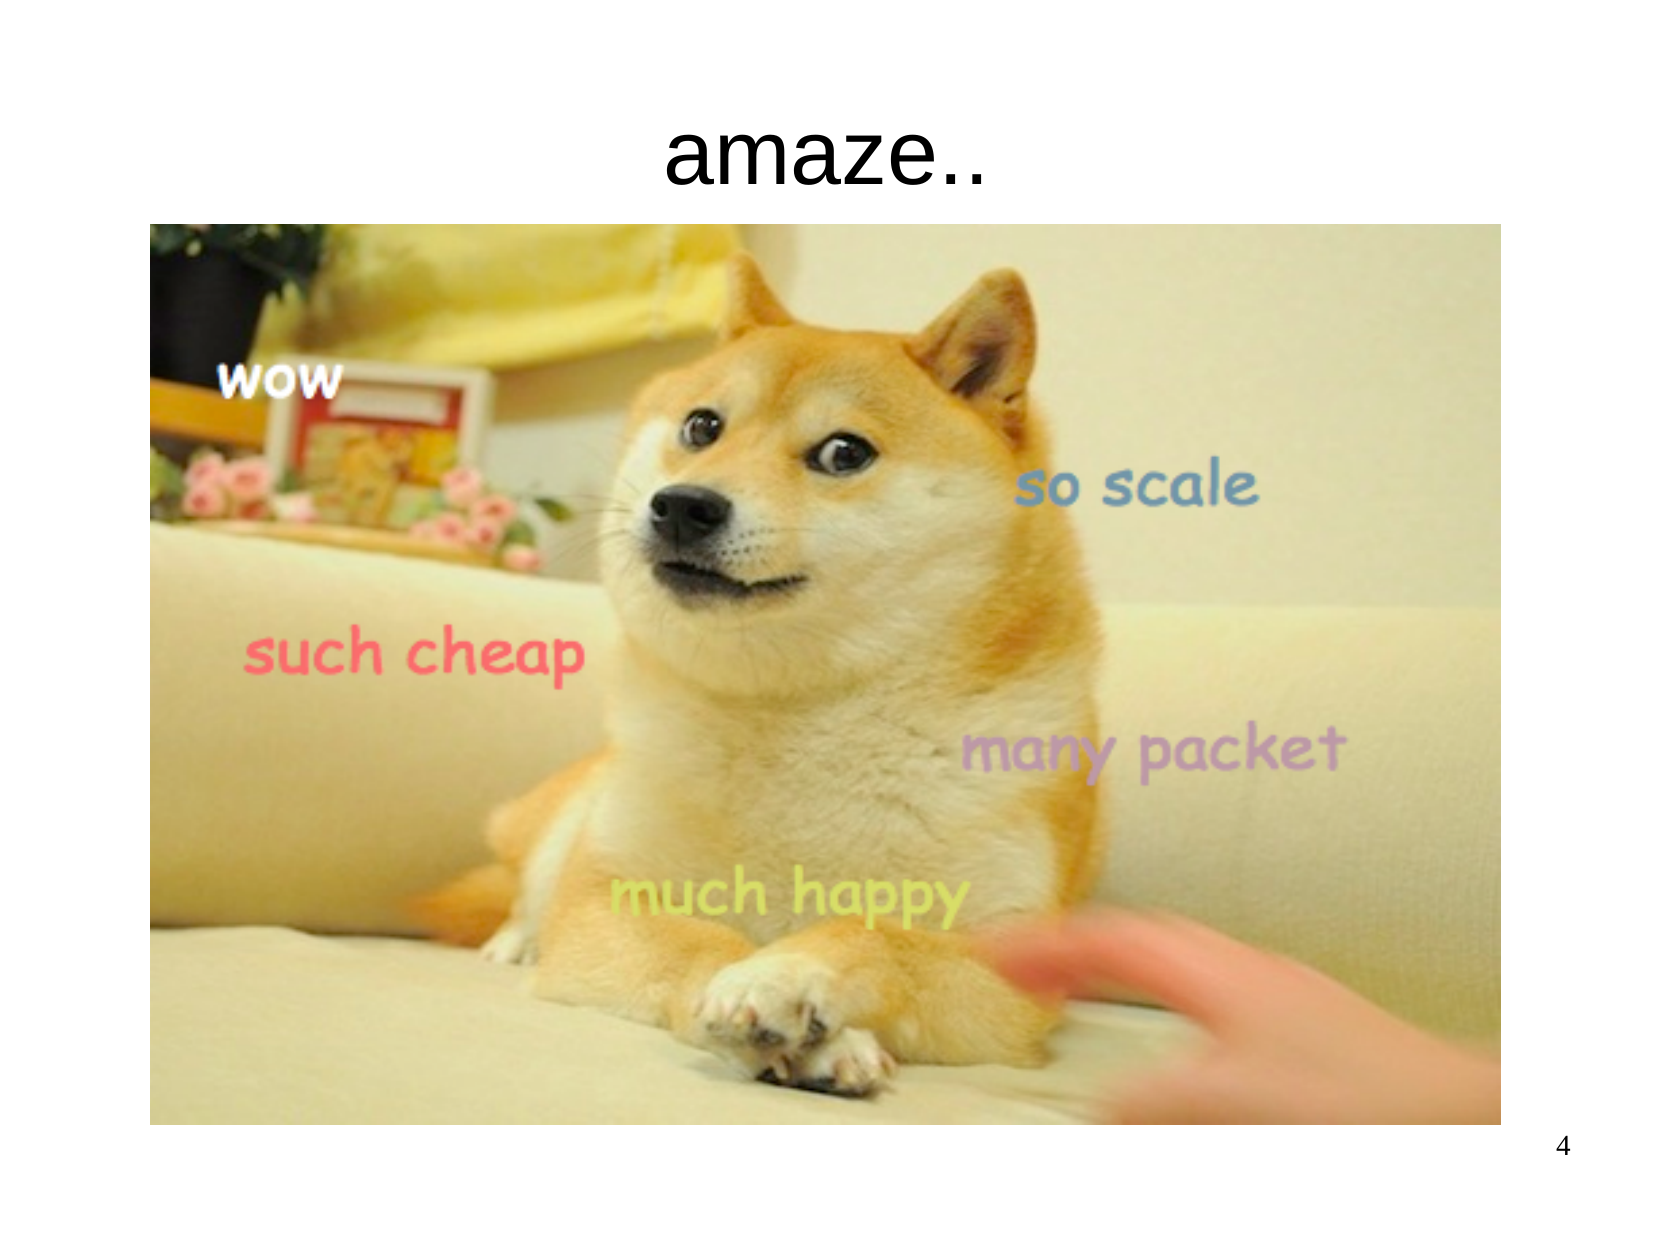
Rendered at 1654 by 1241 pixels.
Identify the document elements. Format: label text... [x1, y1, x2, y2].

picture [150, 224, 1501, 1126]
title amaze.. [82, 56, 1571, 250]
